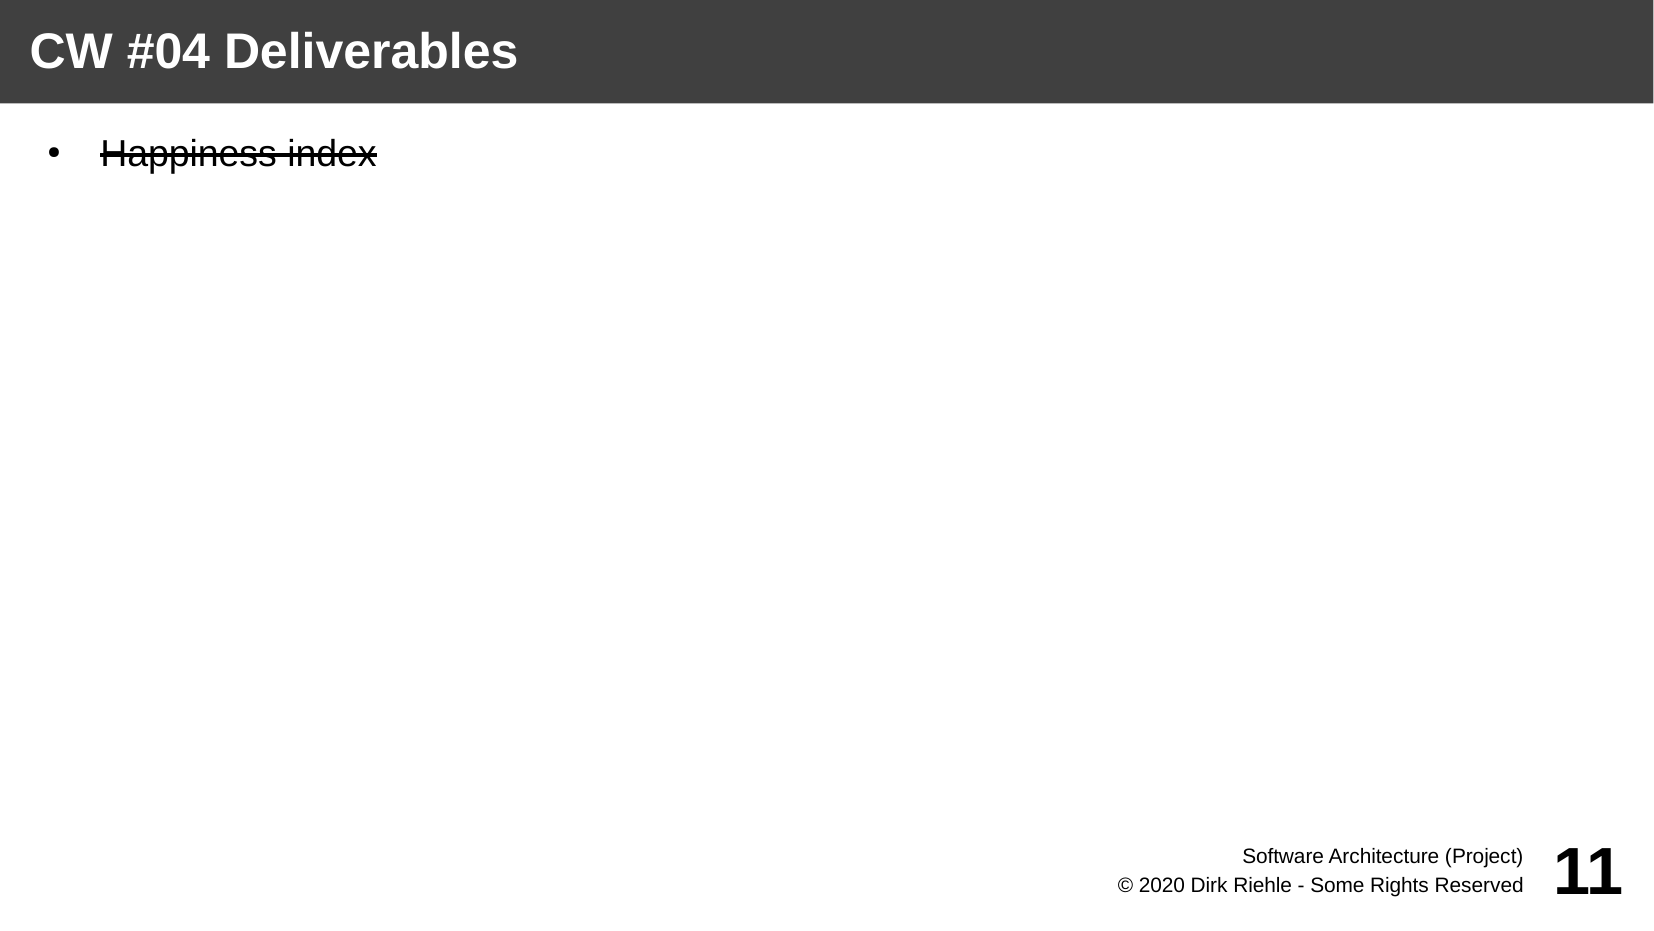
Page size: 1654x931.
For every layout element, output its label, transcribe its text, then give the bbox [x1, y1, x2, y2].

list Happiness index [29, 132, 1625, 813]
title CW #04 Deliverables [0, 0, 1654, 104]
